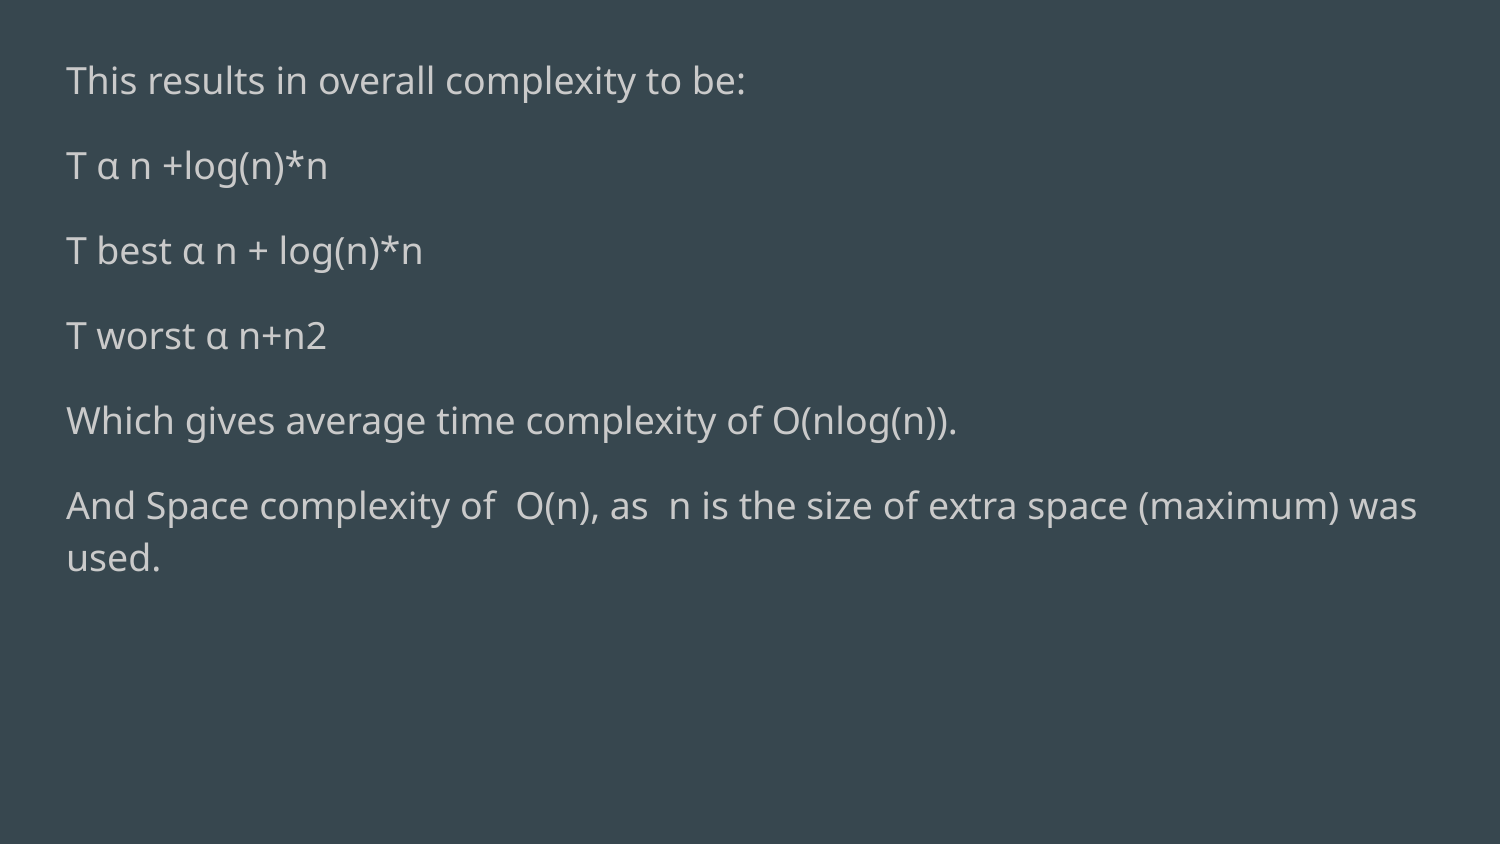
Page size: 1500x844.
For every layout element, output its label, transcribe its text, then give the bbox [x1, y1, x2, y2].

list This results in overall complexity to be: T α n +log(n)*n T best α n + log(n)*n T worst α n+n2 Which gives average time complexity of O(nlog(n)). And Space complexity of O(n), as n is the size of extra space (maximum) was used. [51, 34, 1449, 816]
